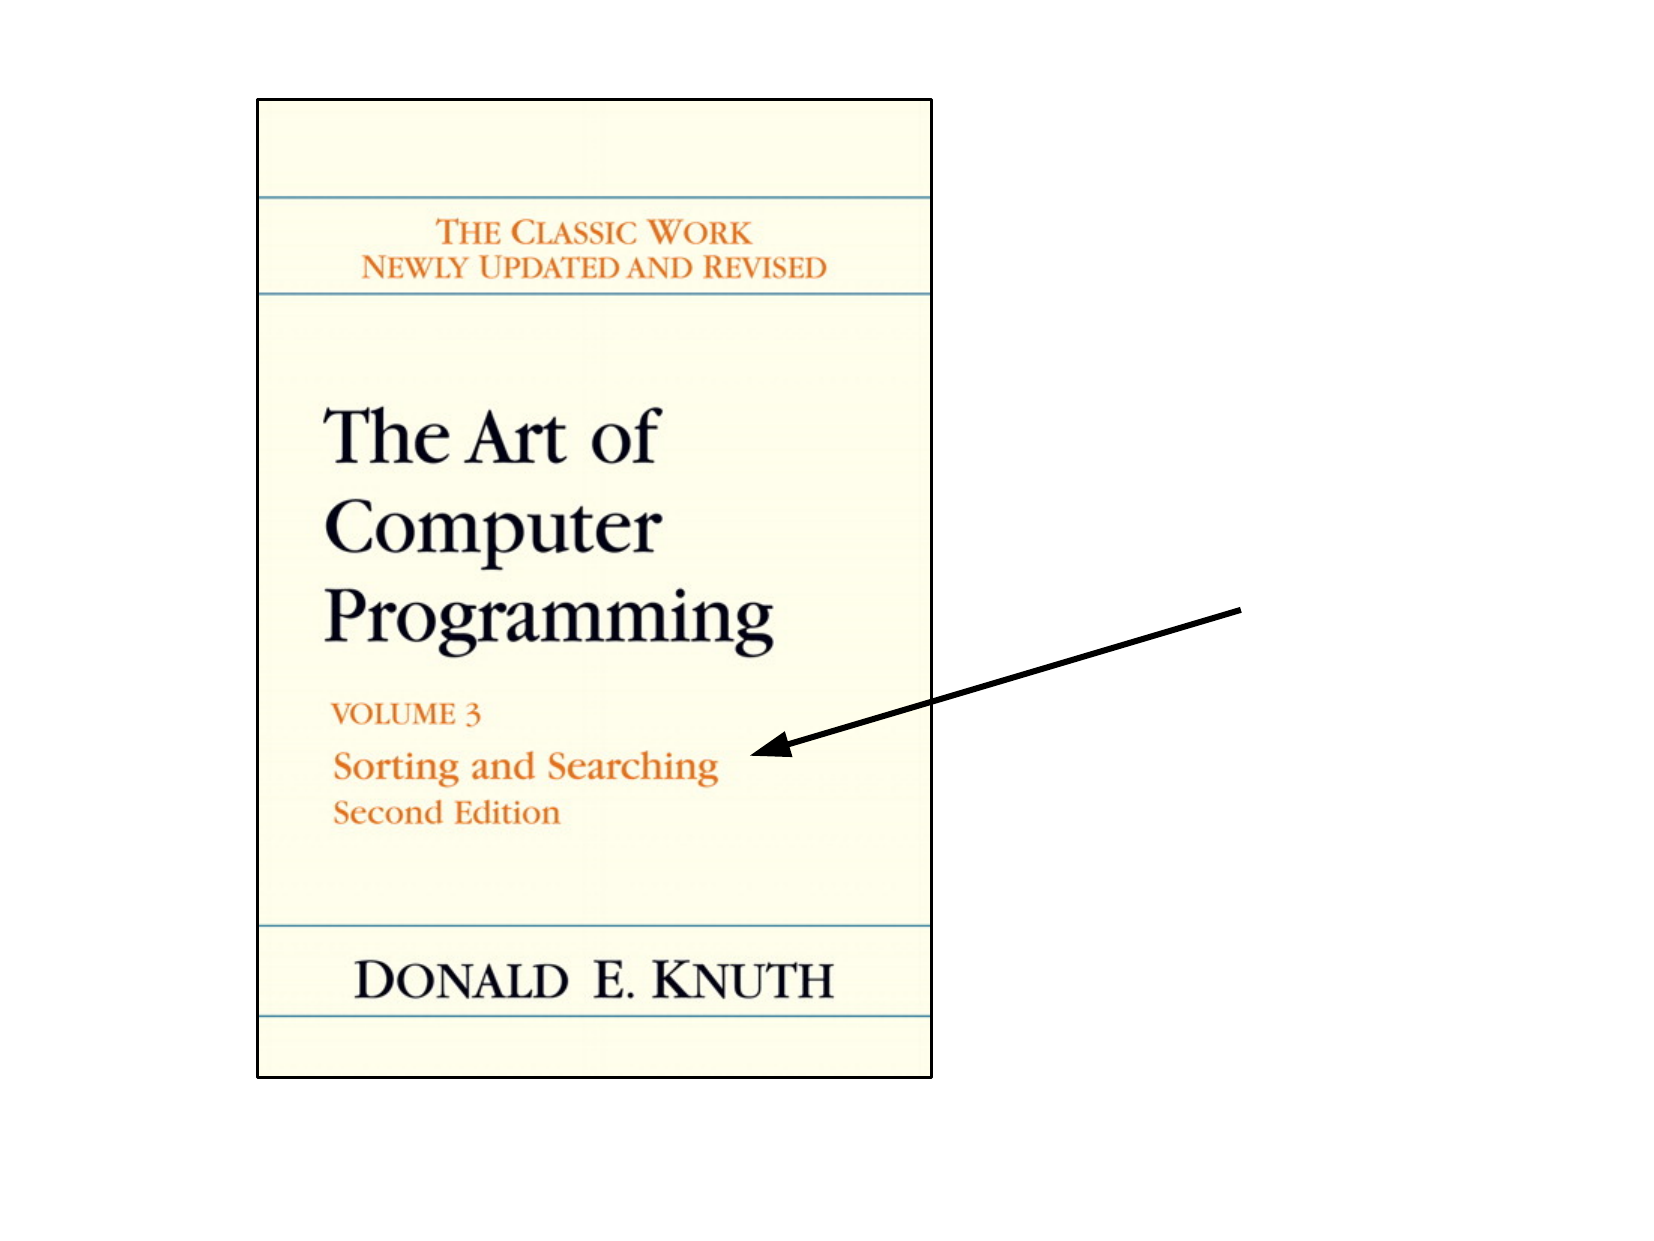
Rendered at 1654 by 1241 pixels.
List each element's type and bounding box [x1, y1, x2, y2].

picture [259, 100, 930, 1076]
